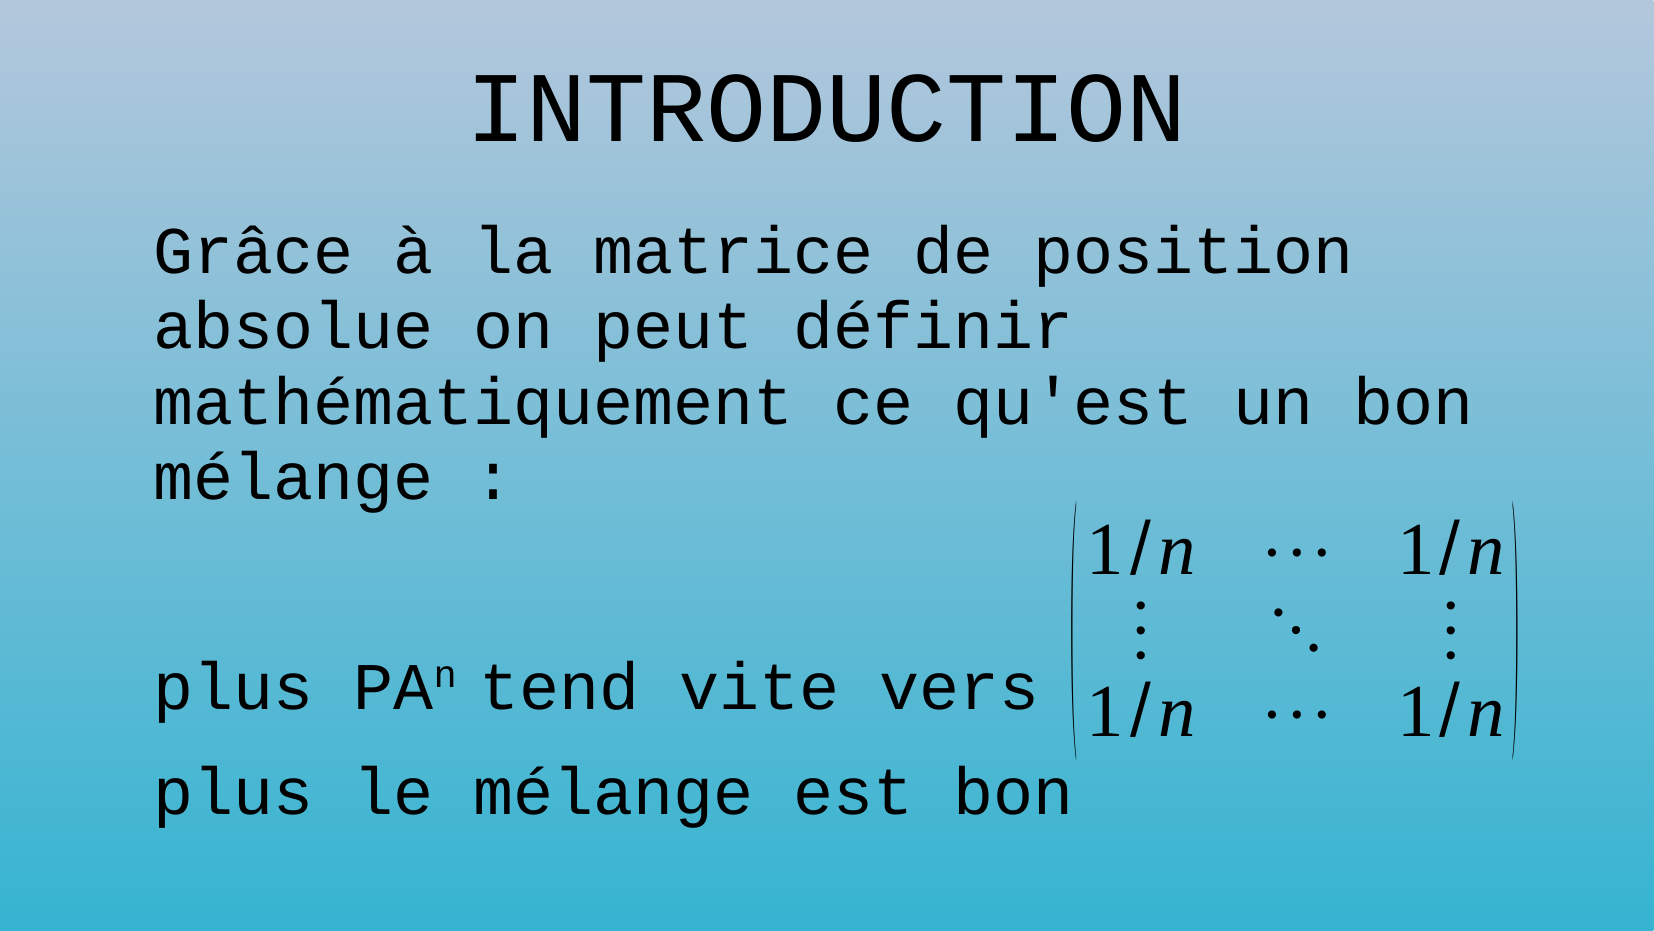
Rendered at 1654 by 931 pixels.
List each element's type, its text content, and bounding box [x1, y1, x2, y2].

chart [1062, 496, 1531, 765]
title INTRODUCTION [82, 37, 1571, 193]
list Grâce à la matrice de position absolue on peut définir mathématiquement ce qu'est un bon mélange : plus PAn tend vite vers plus le mélange est bon [82, 217, 1571, 758]
